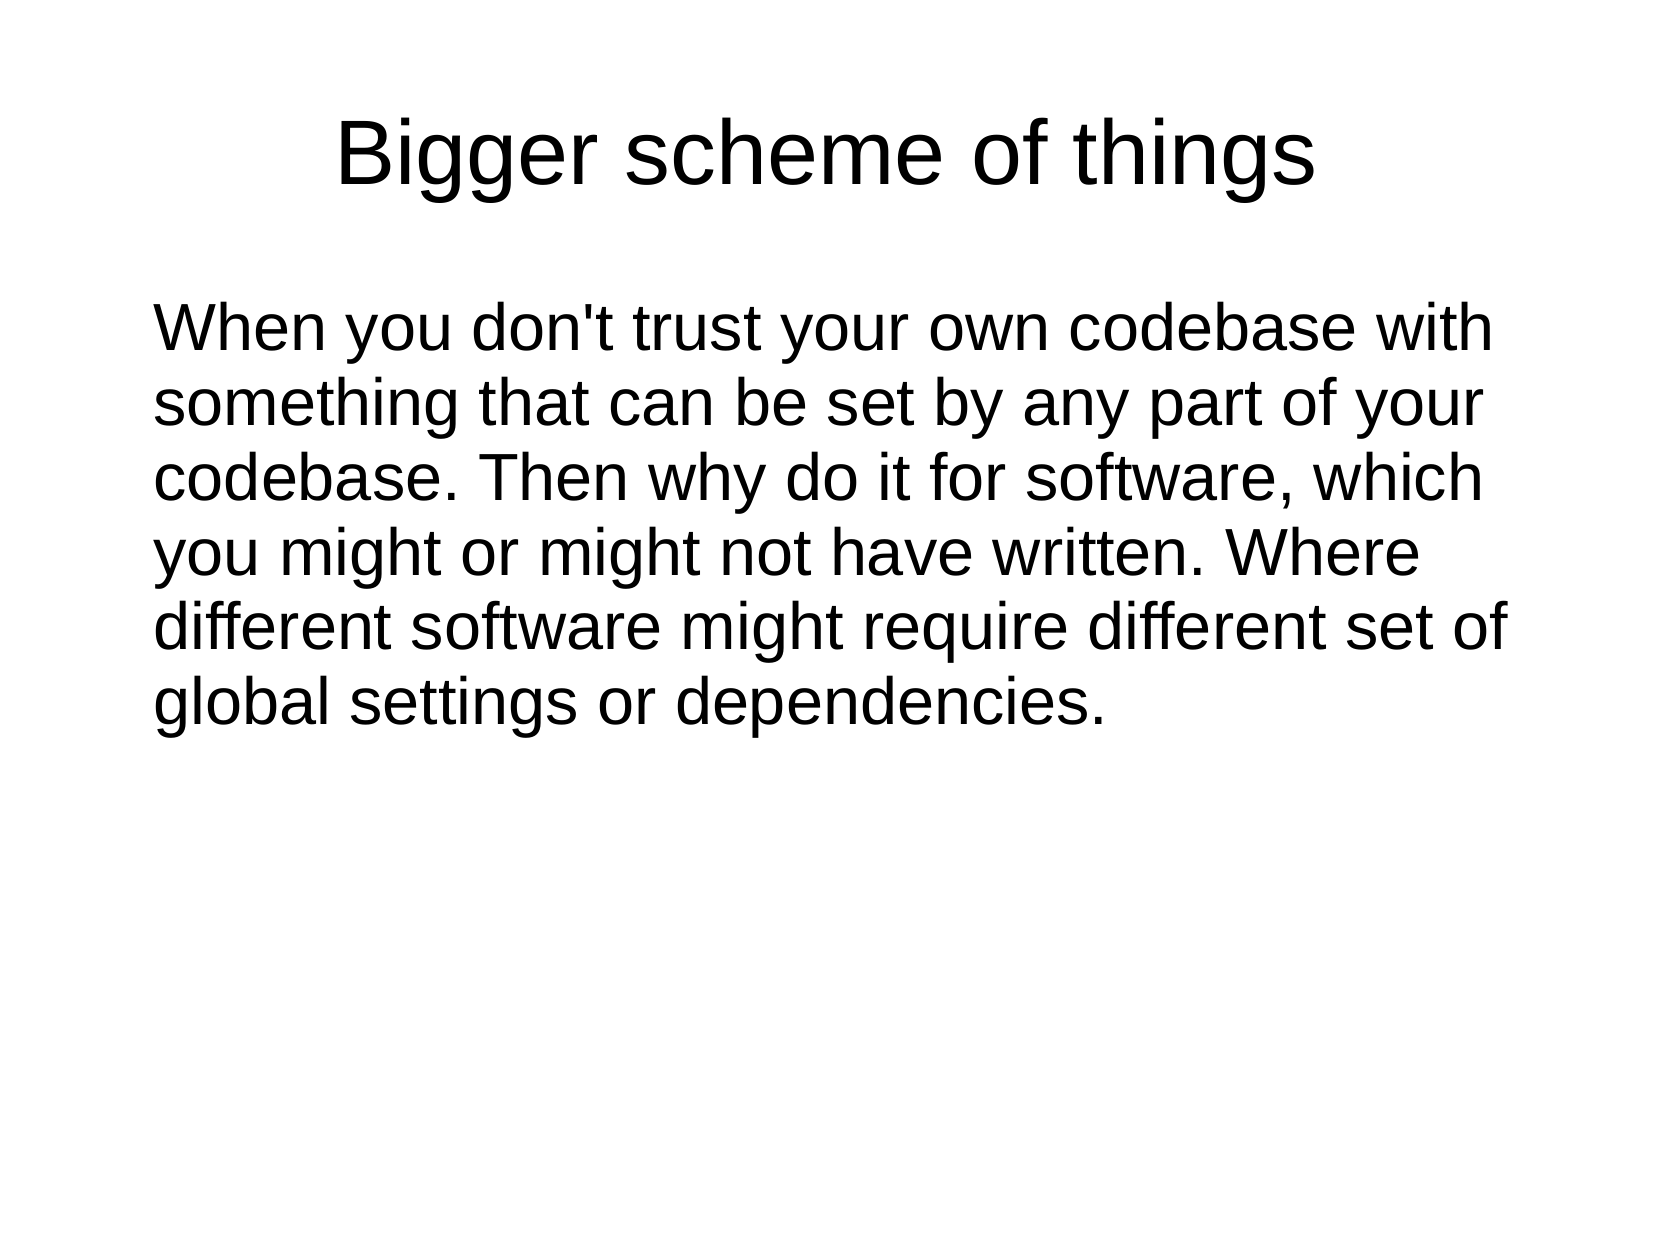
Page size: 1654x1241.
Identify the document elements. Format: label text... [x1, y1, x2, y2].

title Bigger scheme of things [82, 49, 1571, 257]
list When you don't trust your own codebase with something that can be set by any part of your codebase. Then why do it for software, which you might or might not have written. Where different software might require different set of global settings or dependencies. [82, 290, 1571, 1010]
